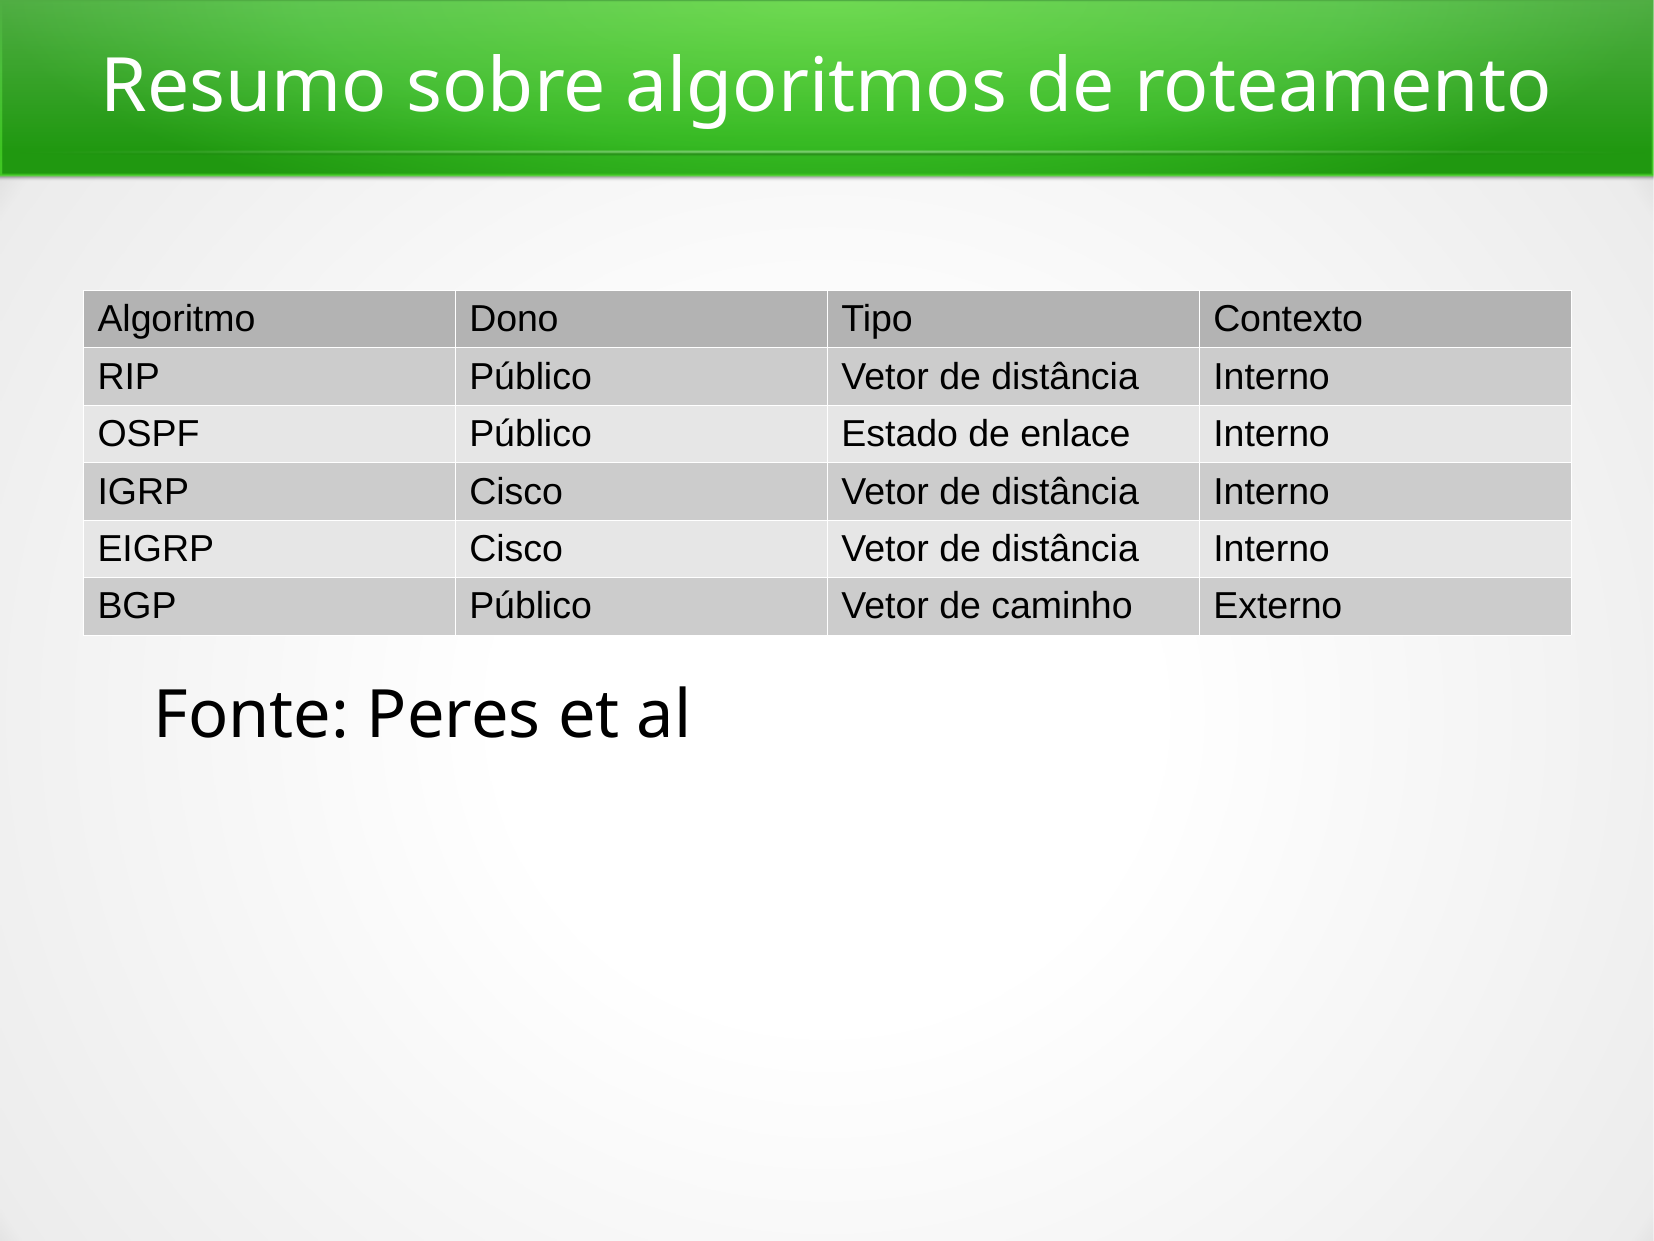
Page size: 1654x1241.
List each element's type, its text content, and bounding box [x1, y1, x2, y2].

table_cell Vetor de distância [828, 348, 1199, 405]
table_cell Interno [1200, 521, 1571, 577]
table_cell Interno [1200, 463, 1571, 520]
list Fonte: Peres et al [82, 665, 1571, 1009]
table_cell Público [456, 406, 827, 462]
picture [0, 0, 1654, 1241]
table_header Tipo [828, 291, 1199, 347]
table_cell EIGRP [84, 521, 455, 577]
table_cell OSPF [84, 406, 455, 462]
table_cell IGRP [84, 463, 455, 520]
table_cell Cisco [456, 463, 827, 520]
table_cell Público [456, 348, 827, 405]
table_header Dono [456, 291, 827, 347]
table_cell Vetor de distância [828, 521, 1199, 577]
table_cell Cisco [456, 521, 827, 577]
table_cell Externo [1200, 578, 1571, 635]
table_header Algoritmo [84, 291, 455, 347]
table_cell Estado de enlace [828, 406, 1199, 462]
title Resumo sobre algoritmos de roteamento [82, 11, 1571, 154]
table_cell Interno [1200, 406, 1571, 462]
table_cell BGP [84, 578, 455, 635]
table_cell RIP [84, 348, 455, 405]
table_header Contexto [1200, 291, 1571, 347]
table_cell Interno [1200, 348, 1571, 405]
table_cell Público [456, 578, 827, 635]
table_cell Vetor de distância [828, 463, 1199, 520]
table_cell Vetor de caminho [828, 578, 1199, 635]
